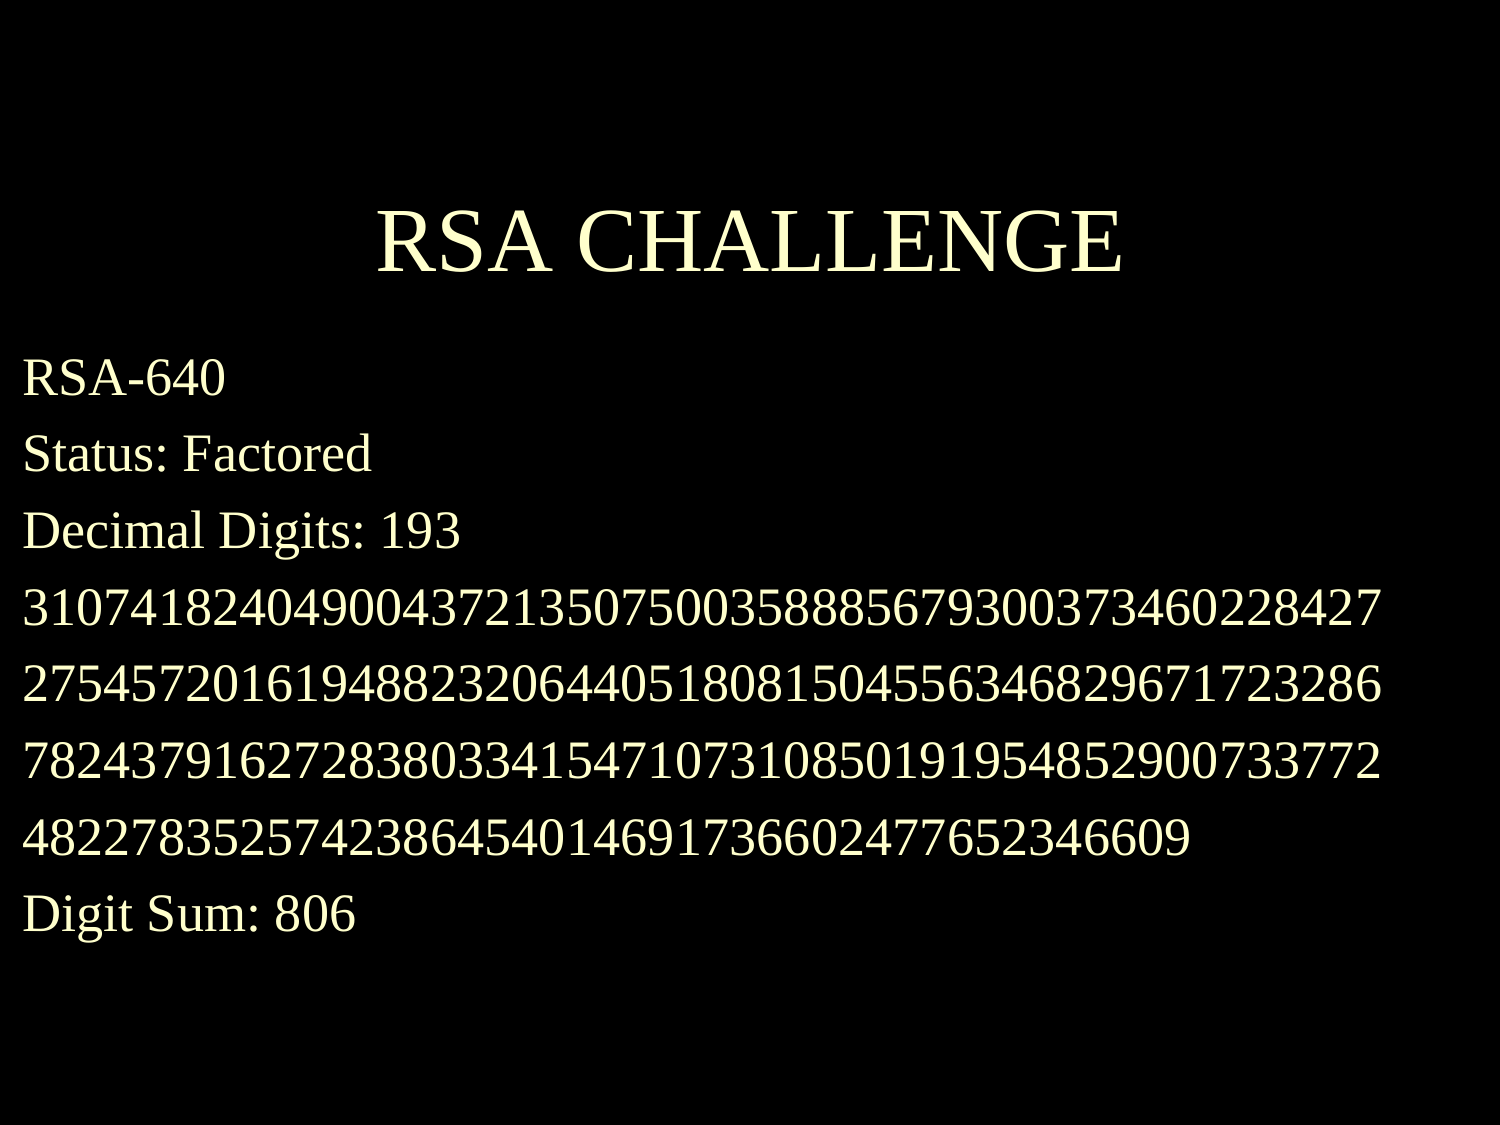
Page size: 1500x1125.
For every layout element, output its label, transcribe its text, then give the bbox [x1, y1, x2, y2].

title RSA CHALLENGE [22, 145, 1480, 336]
list RSA-640 Status: Factored Decimal Digits: 193 31074182404900437213507500358885679300373460228427 27545720161948823206440518081504556346829671723286 78243791627283803341547107310850191954852900733772 4822783525742386454014691736602477652346609 Digit Sum: 806 [22, 347, 1482, 1090]
